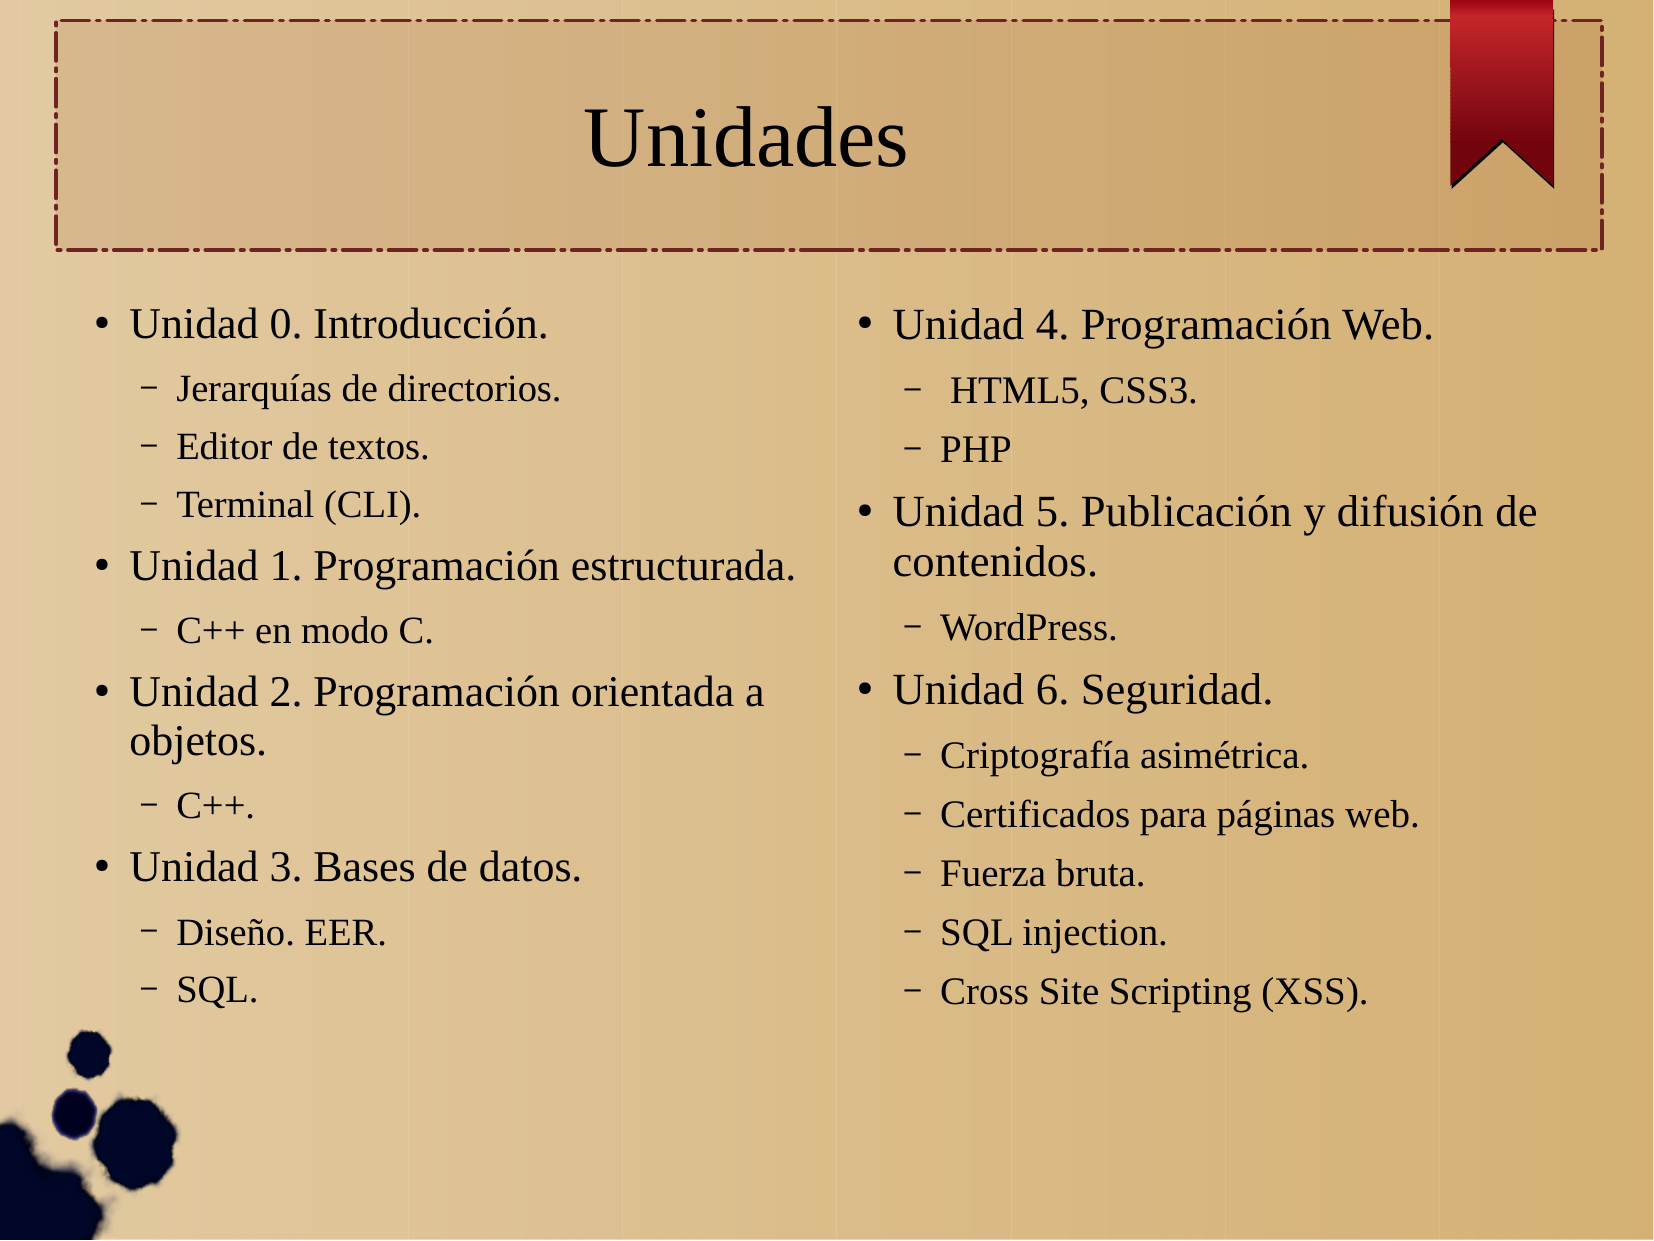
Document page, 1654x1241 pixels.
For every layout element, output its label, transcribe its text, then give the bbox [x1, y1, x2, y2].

list Unidad 0. Introducción. Jerarquías de directorios. Editor de textos. Terminal (CLI). Unidad 1. Programación estructurada. C++ en modo C. Unidad 2. Programación orientada a objetos. C++. Unidad 3. Bases de datos. Diseño. EER. SQL. [82, 299, 809, 1019]
list Unidad 4. Programación Web. HTML5, CSS3. PHP Unidad 5. Publicación y difusión de contenidos. WordPress. Unidad 6. Seguridad. Criptografía asimétrica. Certificados para páginas web. Fuerza bruta. SQL injection. Cross Site Scripting (XSS). [845, 299, 1572, 1019]
title Unidades [82, 47, 1412, 229]
